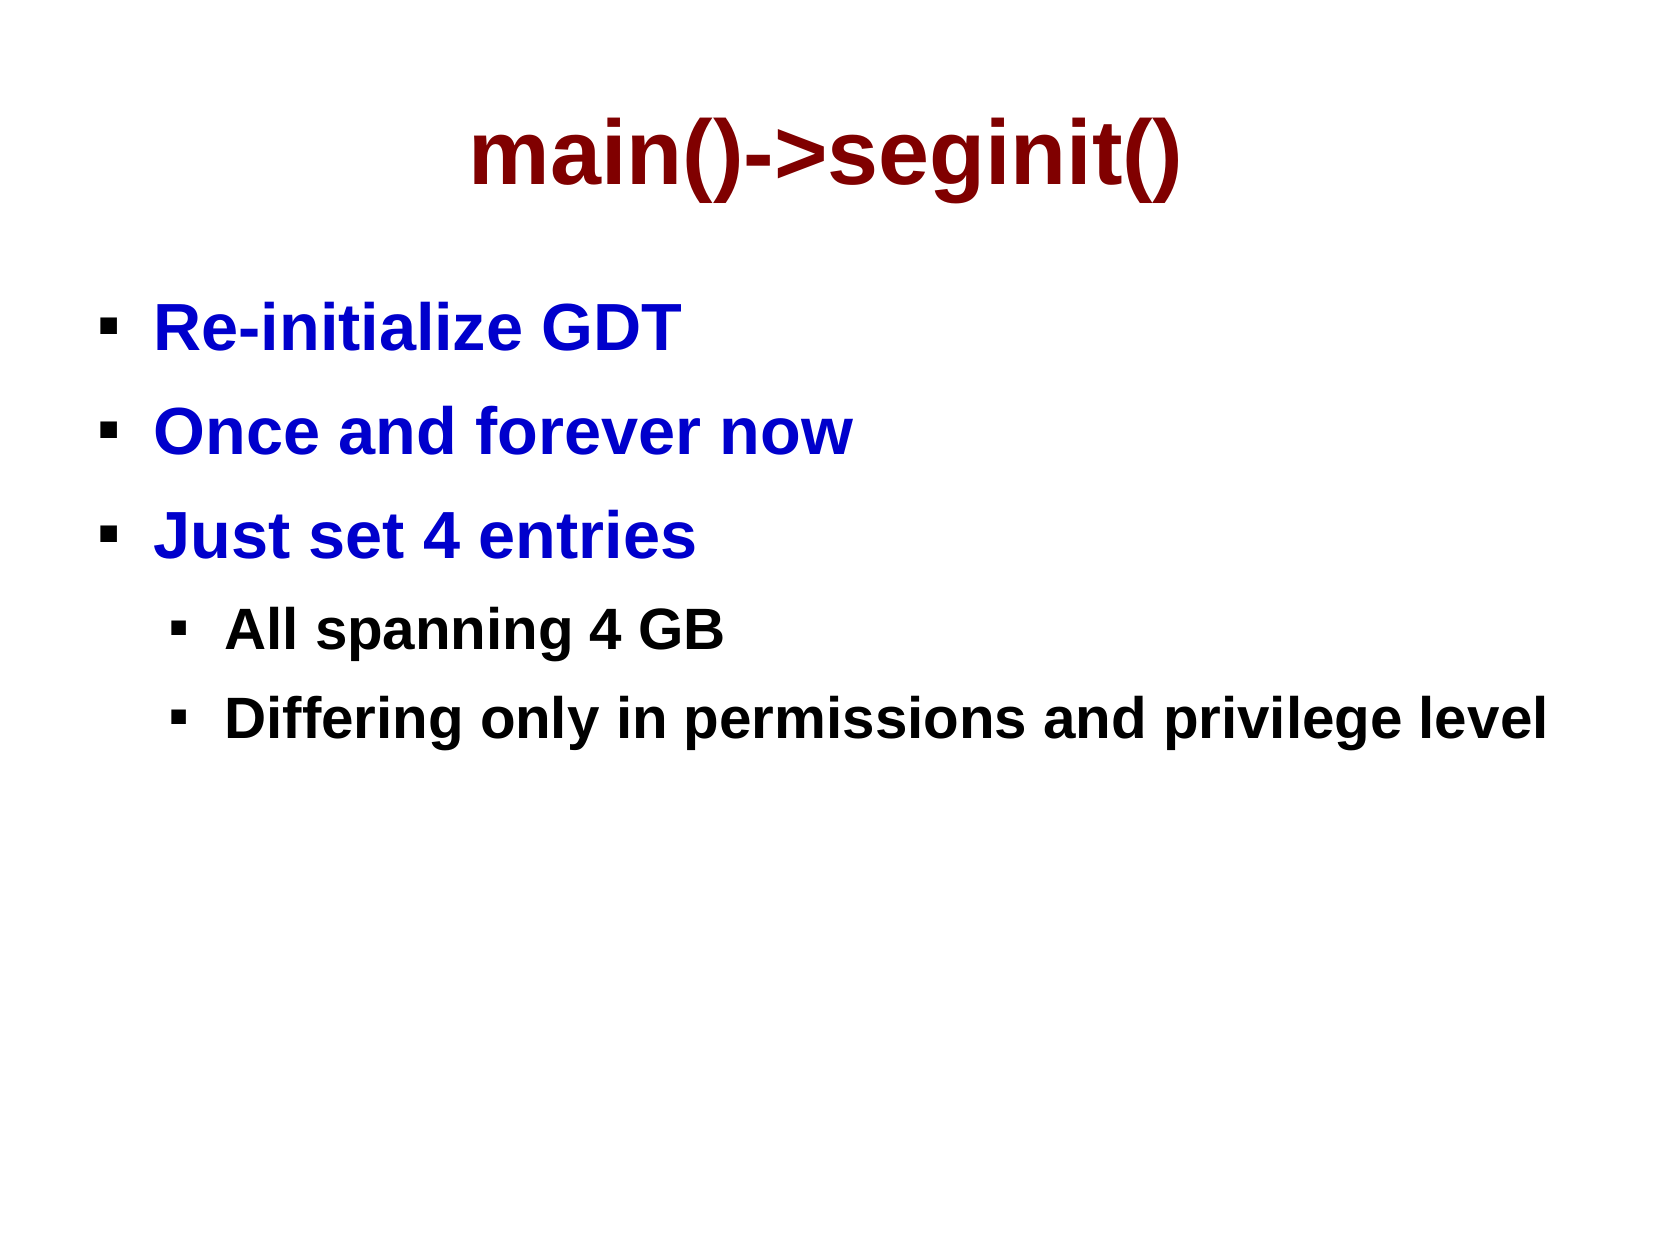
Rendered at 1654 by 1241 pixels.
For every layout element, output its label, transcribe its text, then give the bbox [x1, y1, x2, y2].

title main()->seginit() [82, 49, 1571, 257]
list Re-initialize GDT Once and forever now Just set 4 entries All spanning 4 GB Differing only in permissions and privilege level [82, 290, 1571, 1010]
